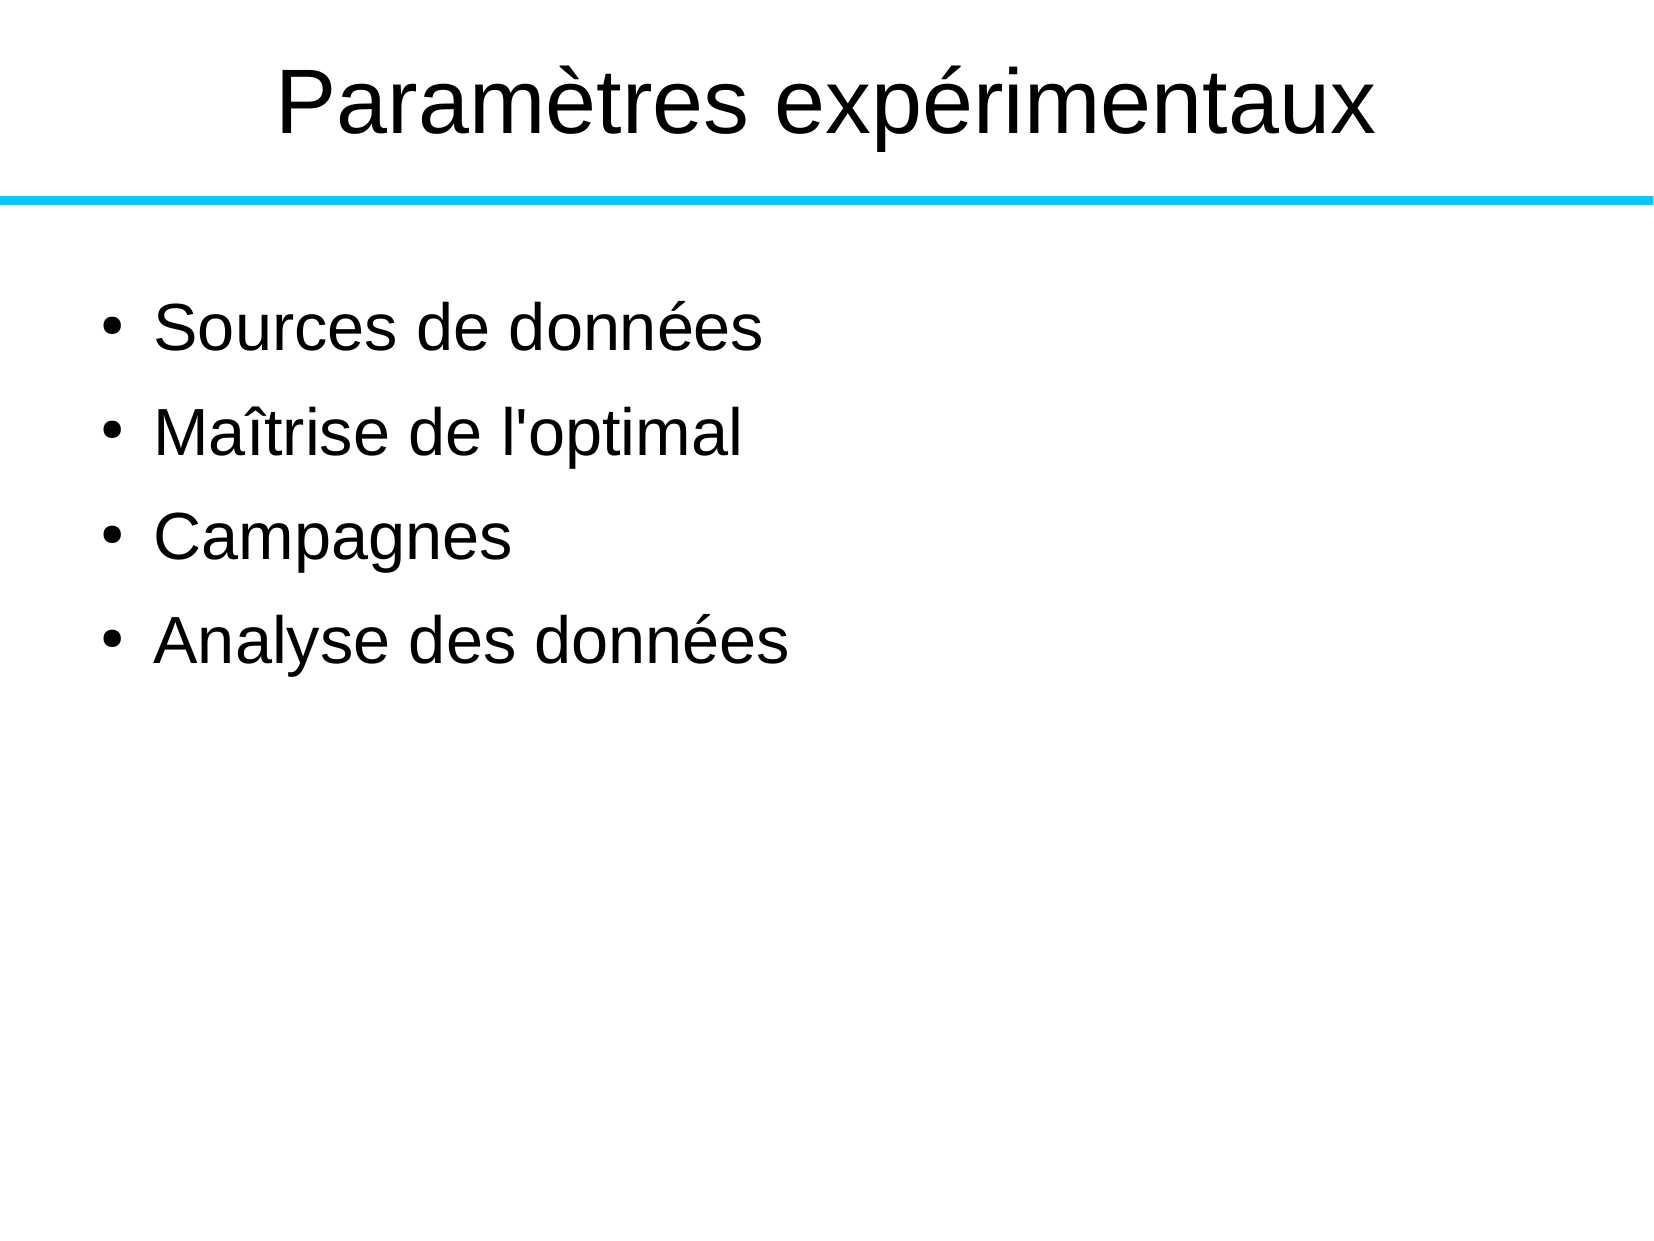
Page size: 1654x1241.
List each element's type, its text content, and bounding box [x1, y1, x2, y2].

list Sources de données Maîtrise de l'optimal Campagnes Analyse des données [82, 290, 1571, 1010]
title Paramètres expérimentaux [82, 31, 1571, 172]
